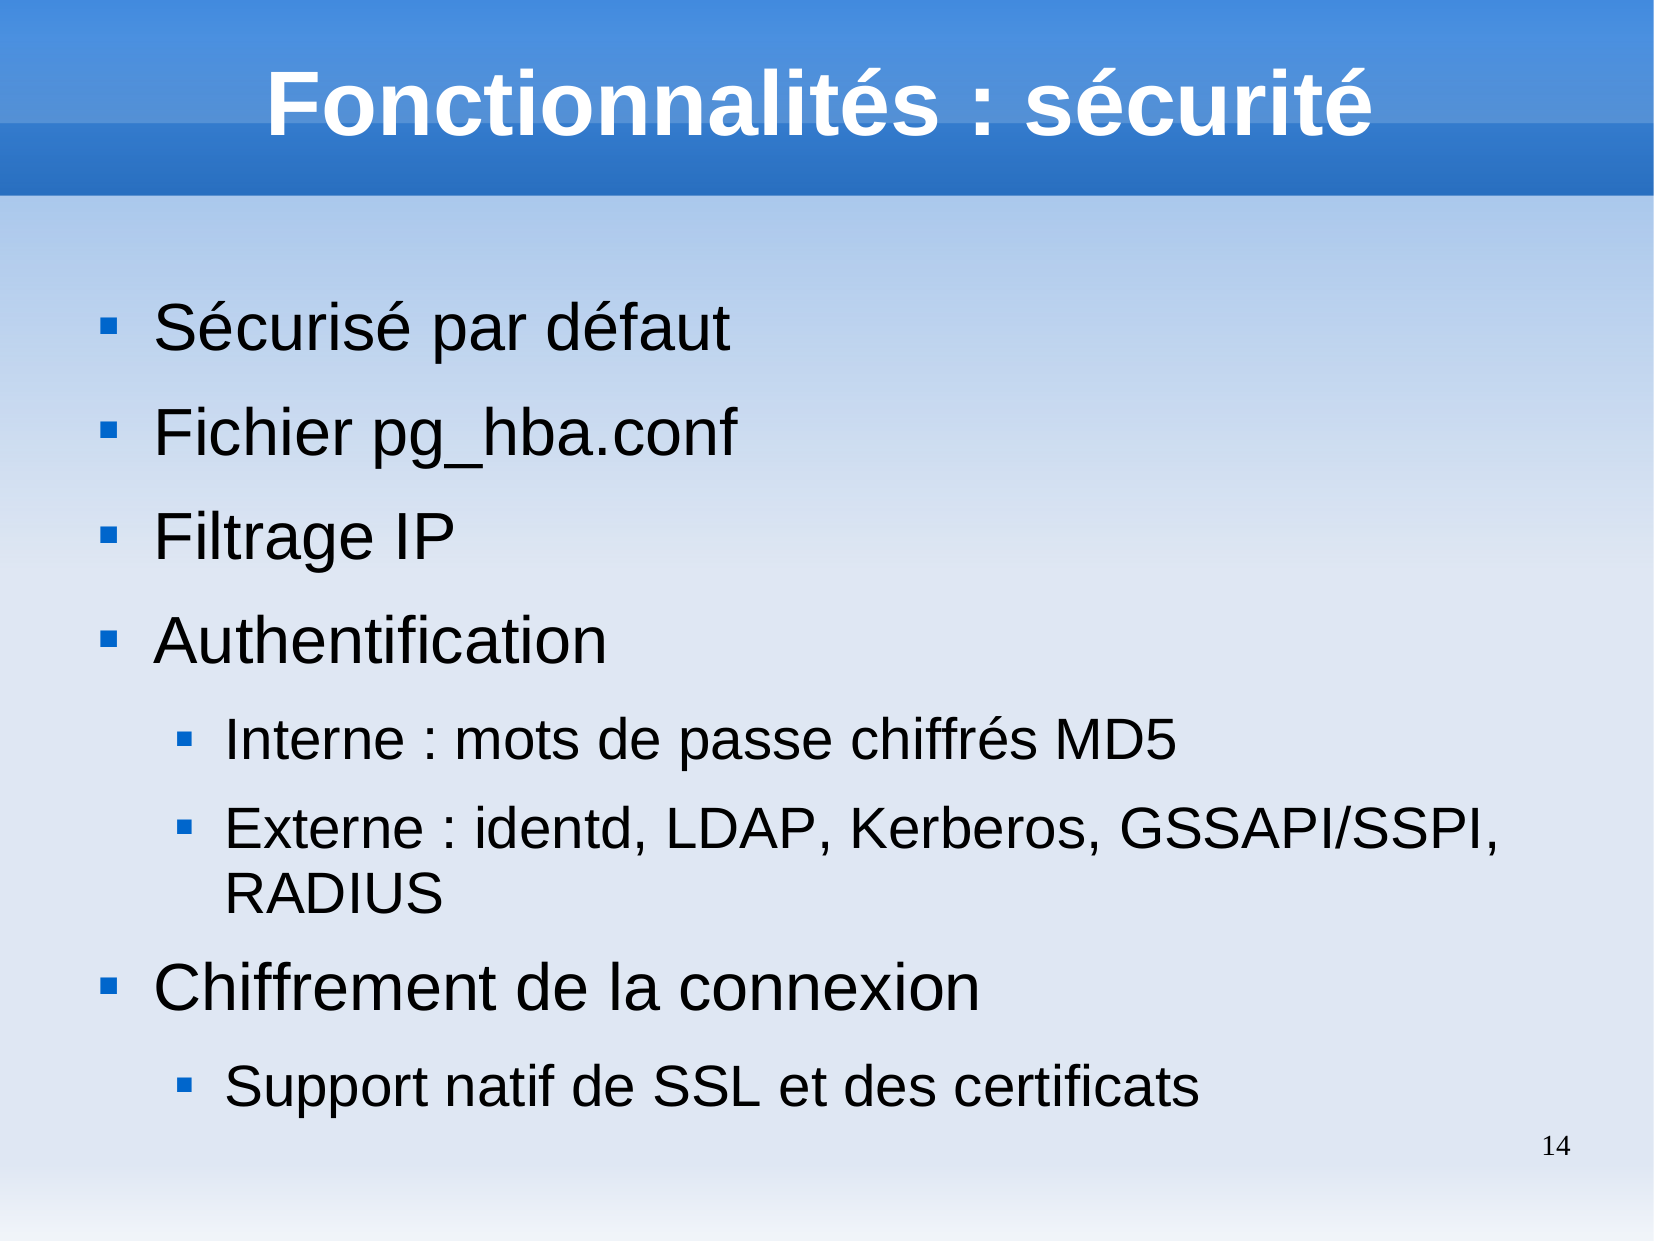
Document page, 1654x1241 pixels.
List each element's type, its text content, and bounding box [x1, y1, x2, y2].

picture [0, 0, 1654, 1241]
title Fonctionnalités : sécurité [76, 0, 1565, 208]
list Sécurisé par défaut Fichier pg_hba.conf Filtrage IP Authentification Interne : mots de passe chiffrés MD5 Externe : identd, LDAP, Kerberos, GSSAPI/SSPI, RADIUS Chiffrement de la connexion Support natif de SSL et des certificats [82, 290, 1571, 1120]
